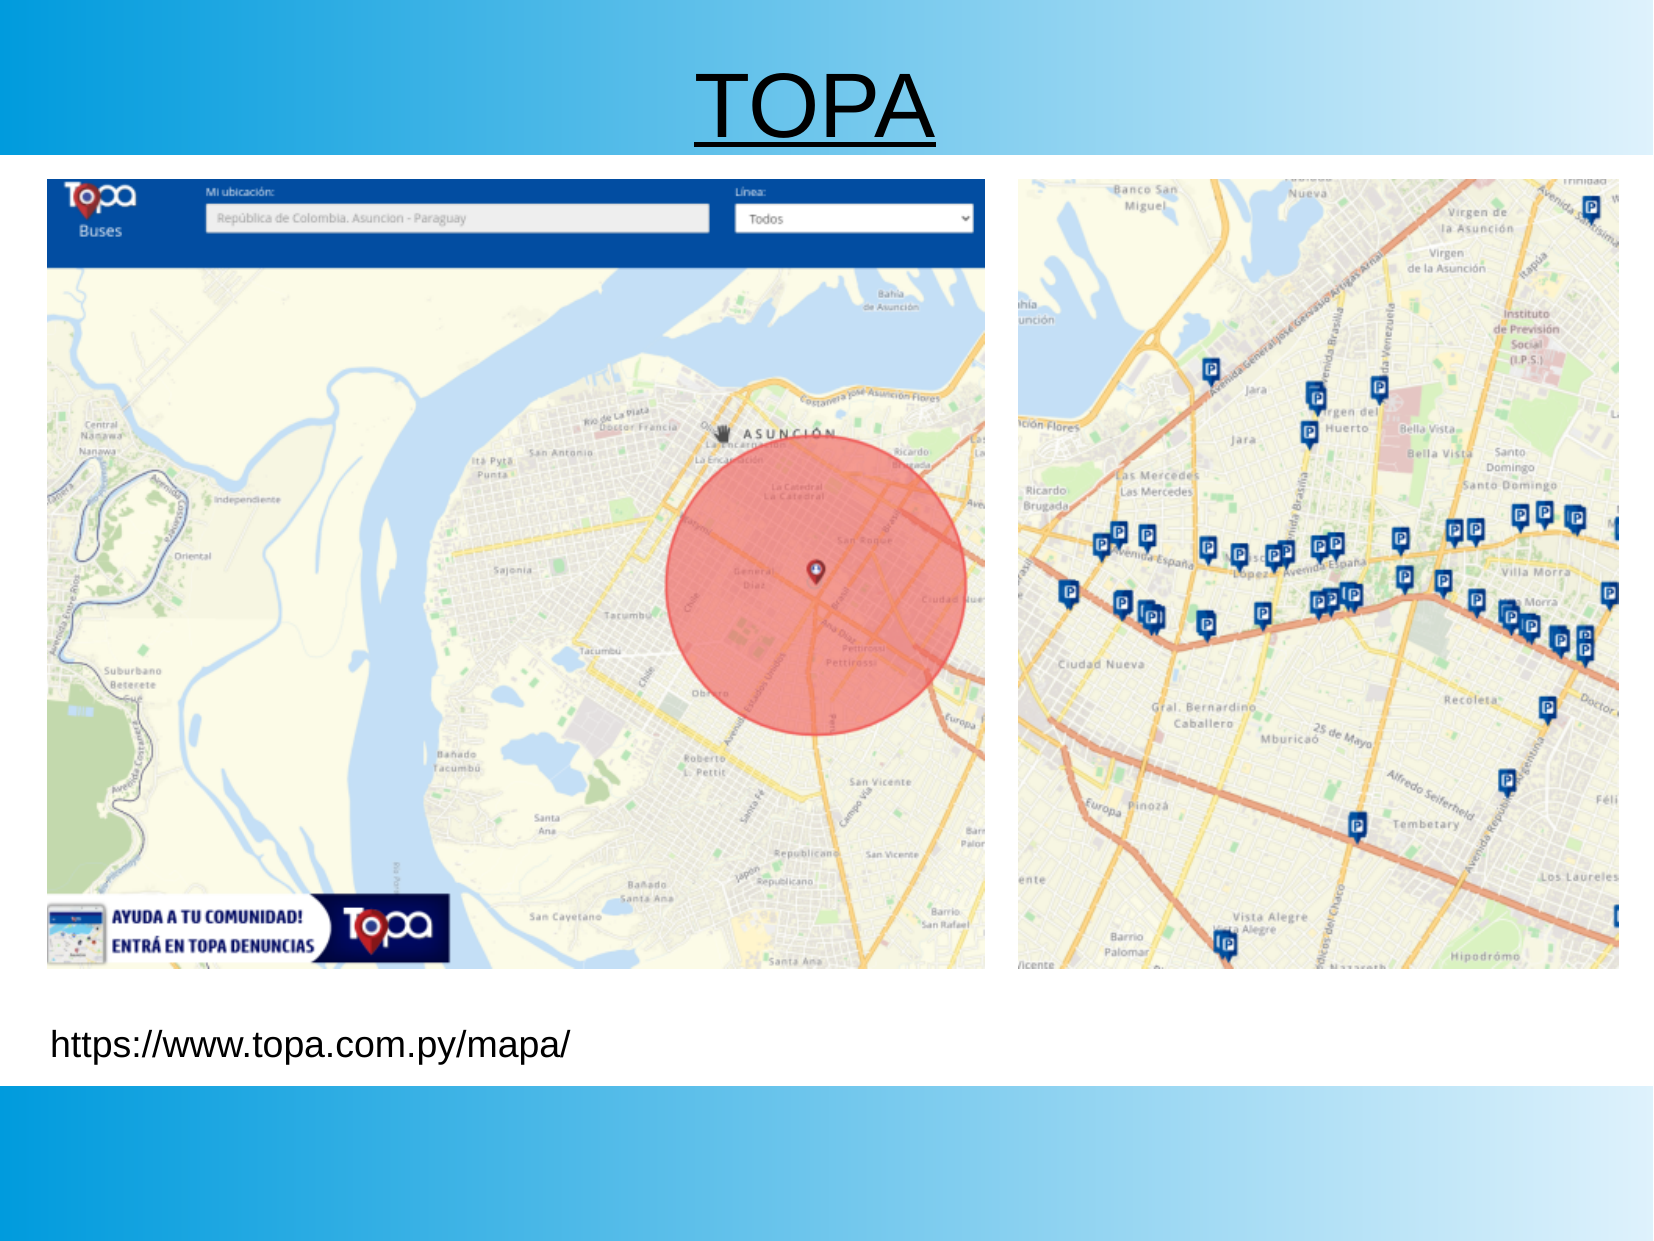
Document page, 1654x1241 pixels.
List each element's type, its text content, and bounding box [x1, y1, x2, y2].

title TOPA [70, 0, 1559, 208]
picture [1018, 179, 1619, 969]
picture [47, 179, 985, 969]
text_box https://www.topa.com.py/mapa/ [35, 1015, 650, 1073]
